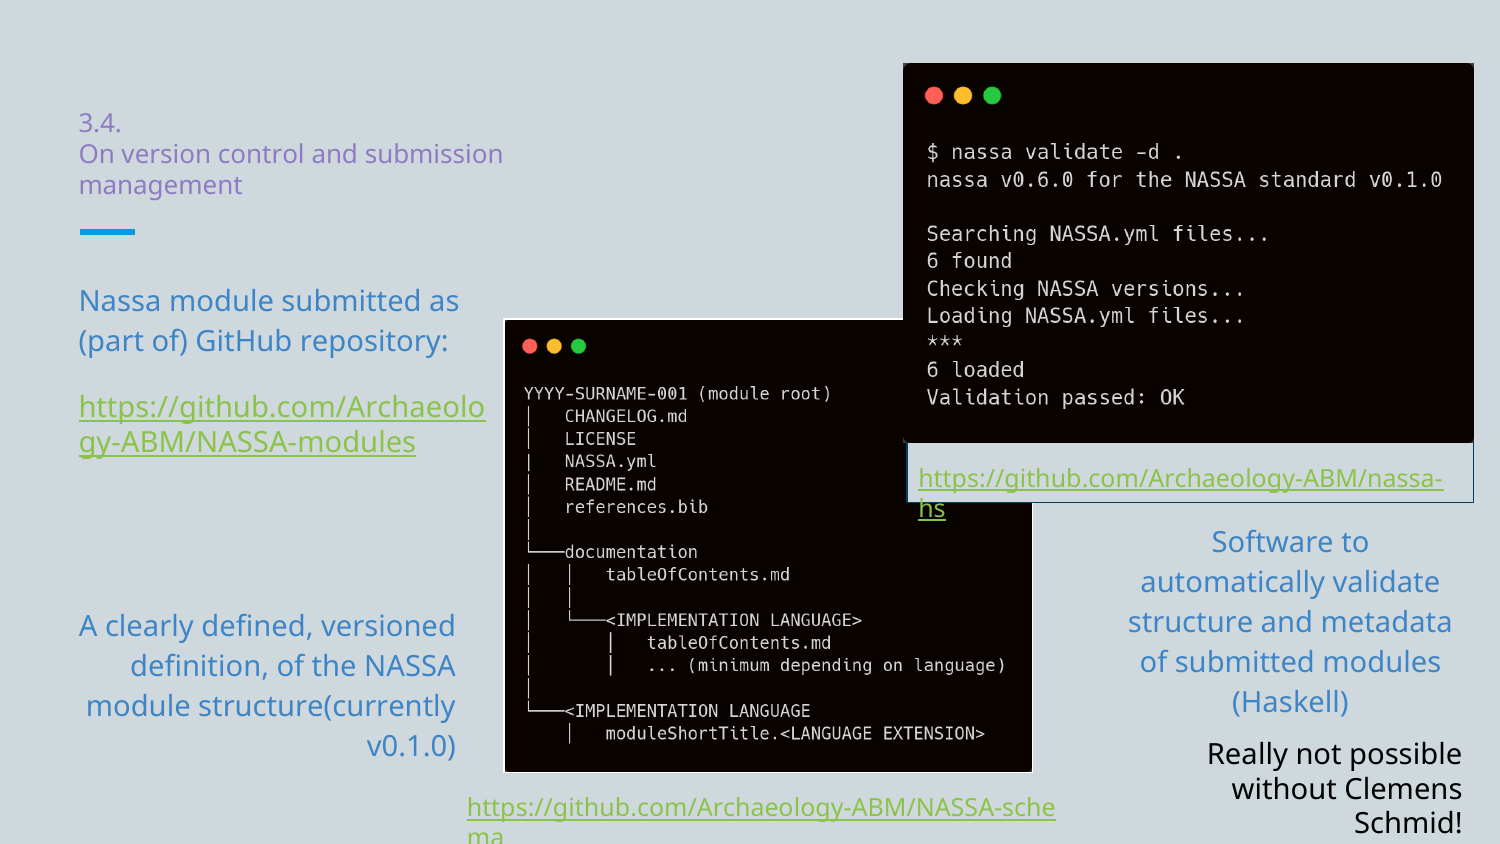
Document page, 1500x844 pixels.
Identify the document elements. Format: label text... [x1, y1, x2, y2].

text_box https://github.com/Archaeology-ABM/NASSA-schema [451, 771, 1085, 833]
list Nassa module submitted as (part of) GitHub repository: https://github.com/Archaeology-ABM/NASSA-modules [63, 261, 507, 503]
text_box https://github.com/Archaeology-ABM/nassa-hs [903, 442, 1474, 503]
text_box A clearly defined, versioned definition, of the NASSA module structure(currently v0.1.0) [63, 587, 507, 775]
text_box Software to automatically validate structure and metadata of submitted modules (Haskell) [1107, 502, 1474, 691]
title 3.4. On version control and submission management [63, 91, 658, 216]
picture [504, 63, 1474, 771]
text_box Really not possible without Clemens Schmid! [1191, 719, 1500, 844]
